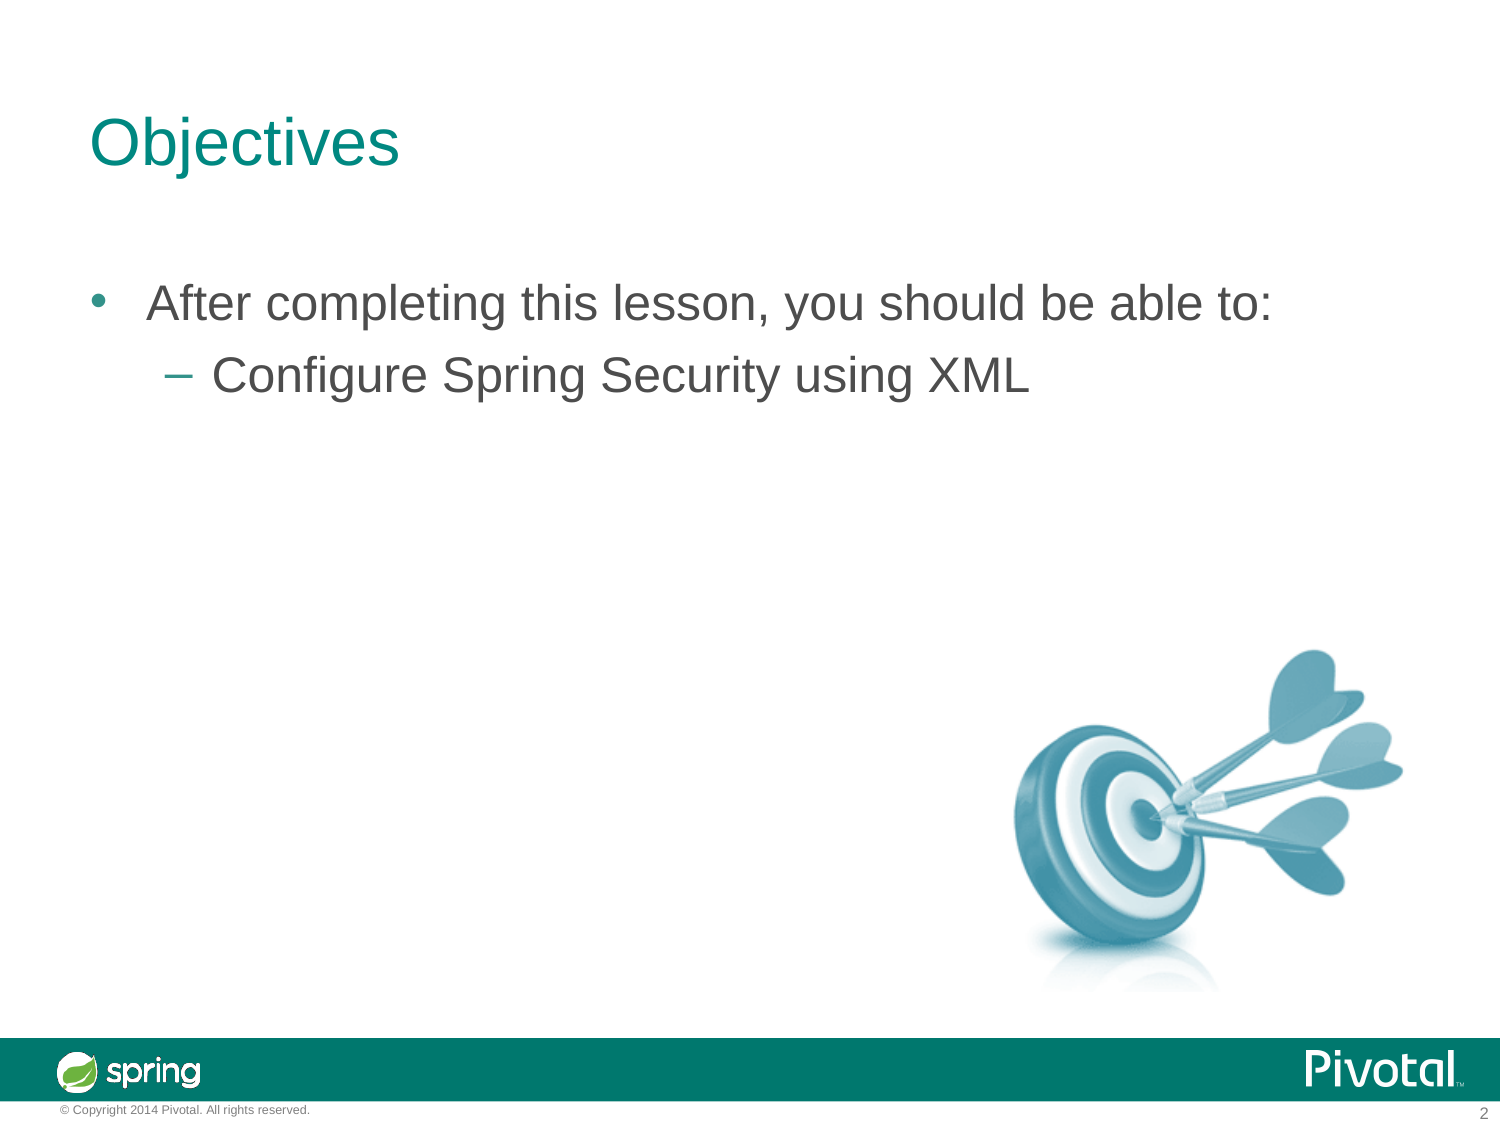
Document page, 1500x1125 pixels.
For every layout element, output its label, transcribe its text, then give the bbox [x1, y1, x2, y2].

picture [1306, 1050, 1464, 1087]
list After completing this lesson, you should be able to: Configure Spring Security using XML [75, 262, 1426, 1005]
picture [32, 1041, 210, 1103]
title Objectives [75, 45, 1426, 233]
